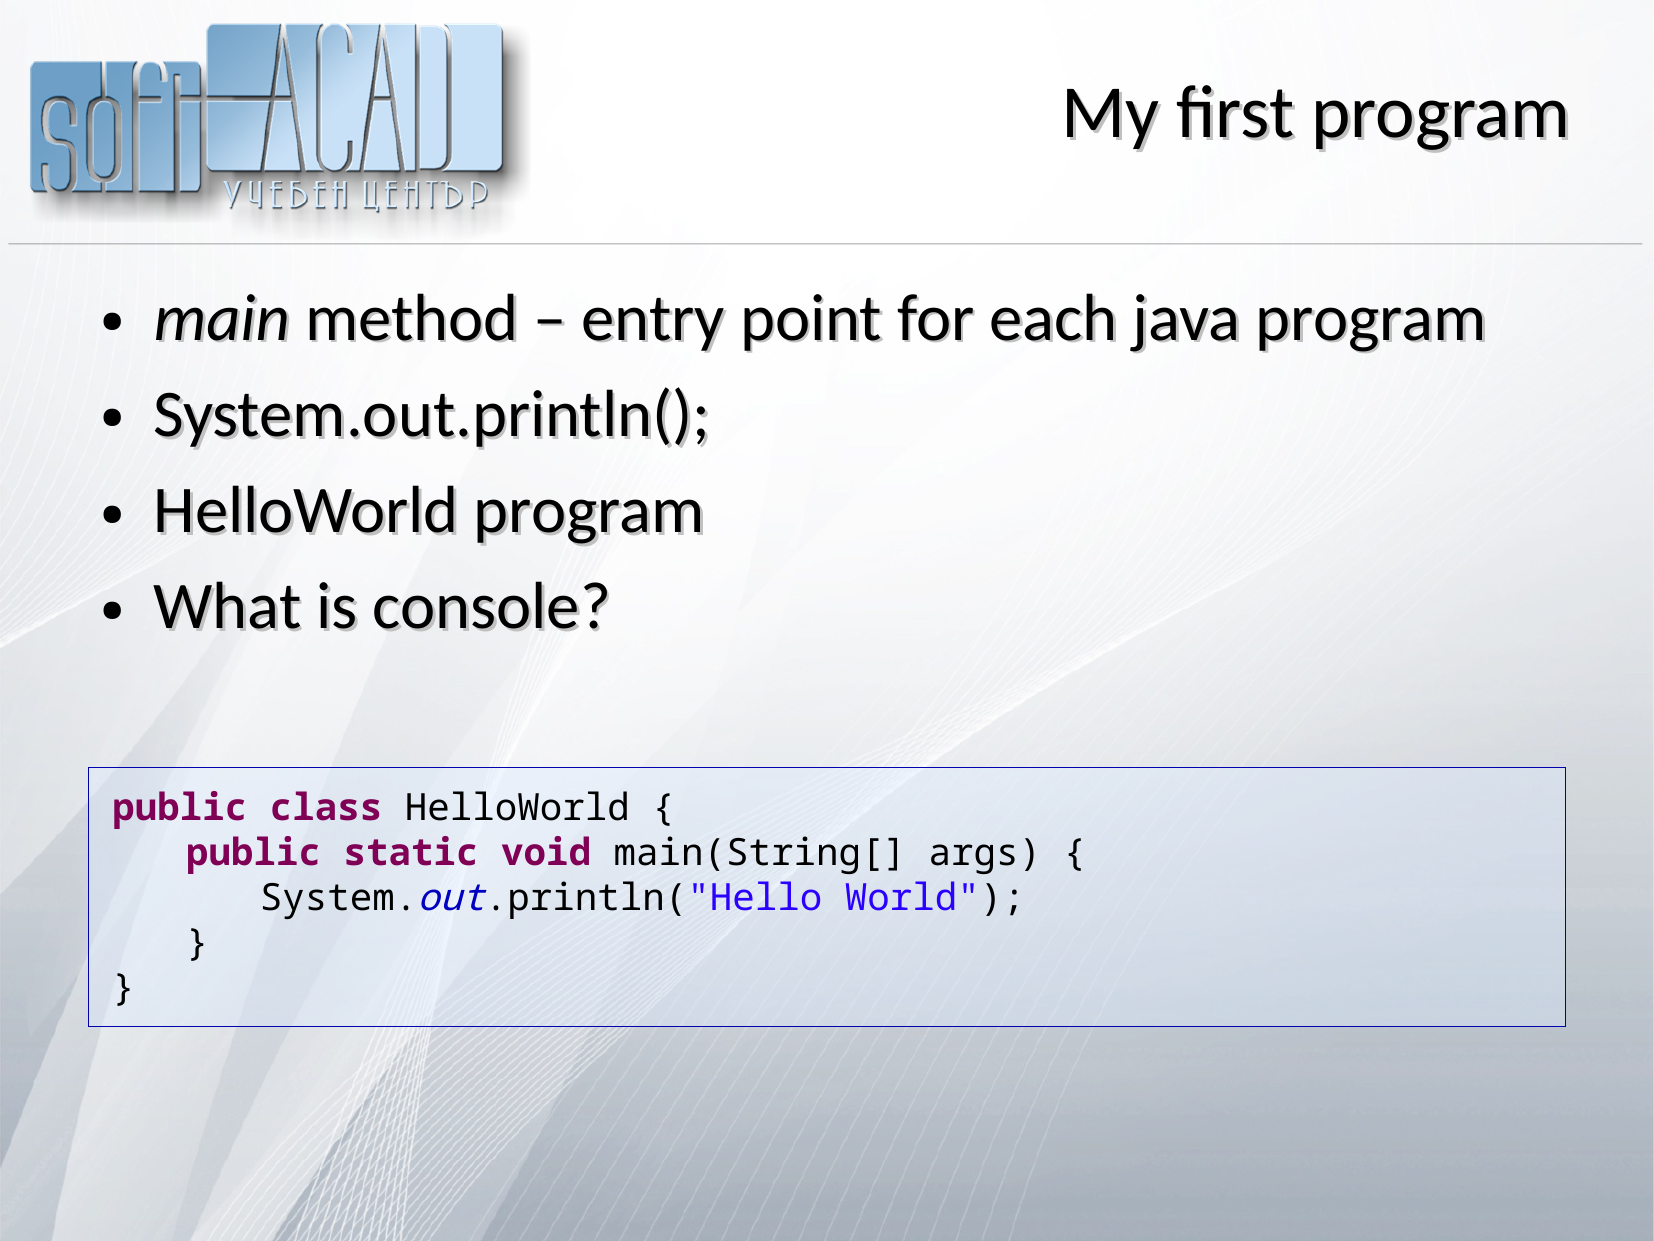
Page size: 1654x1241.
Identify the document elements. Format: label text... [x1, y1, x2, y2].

picture [0, 0, 1654, 1241]
text_box public class HelloWorld { public static void main(String[] args) { System.out.println("Hello World"); } } [88, 767, 1565, 1026]
list main method – entry point for each java program System.out.println(); HelloWorld program What is console? [82, 290, 1571, 816]
title My first program [531, 0, 1571, 237]
